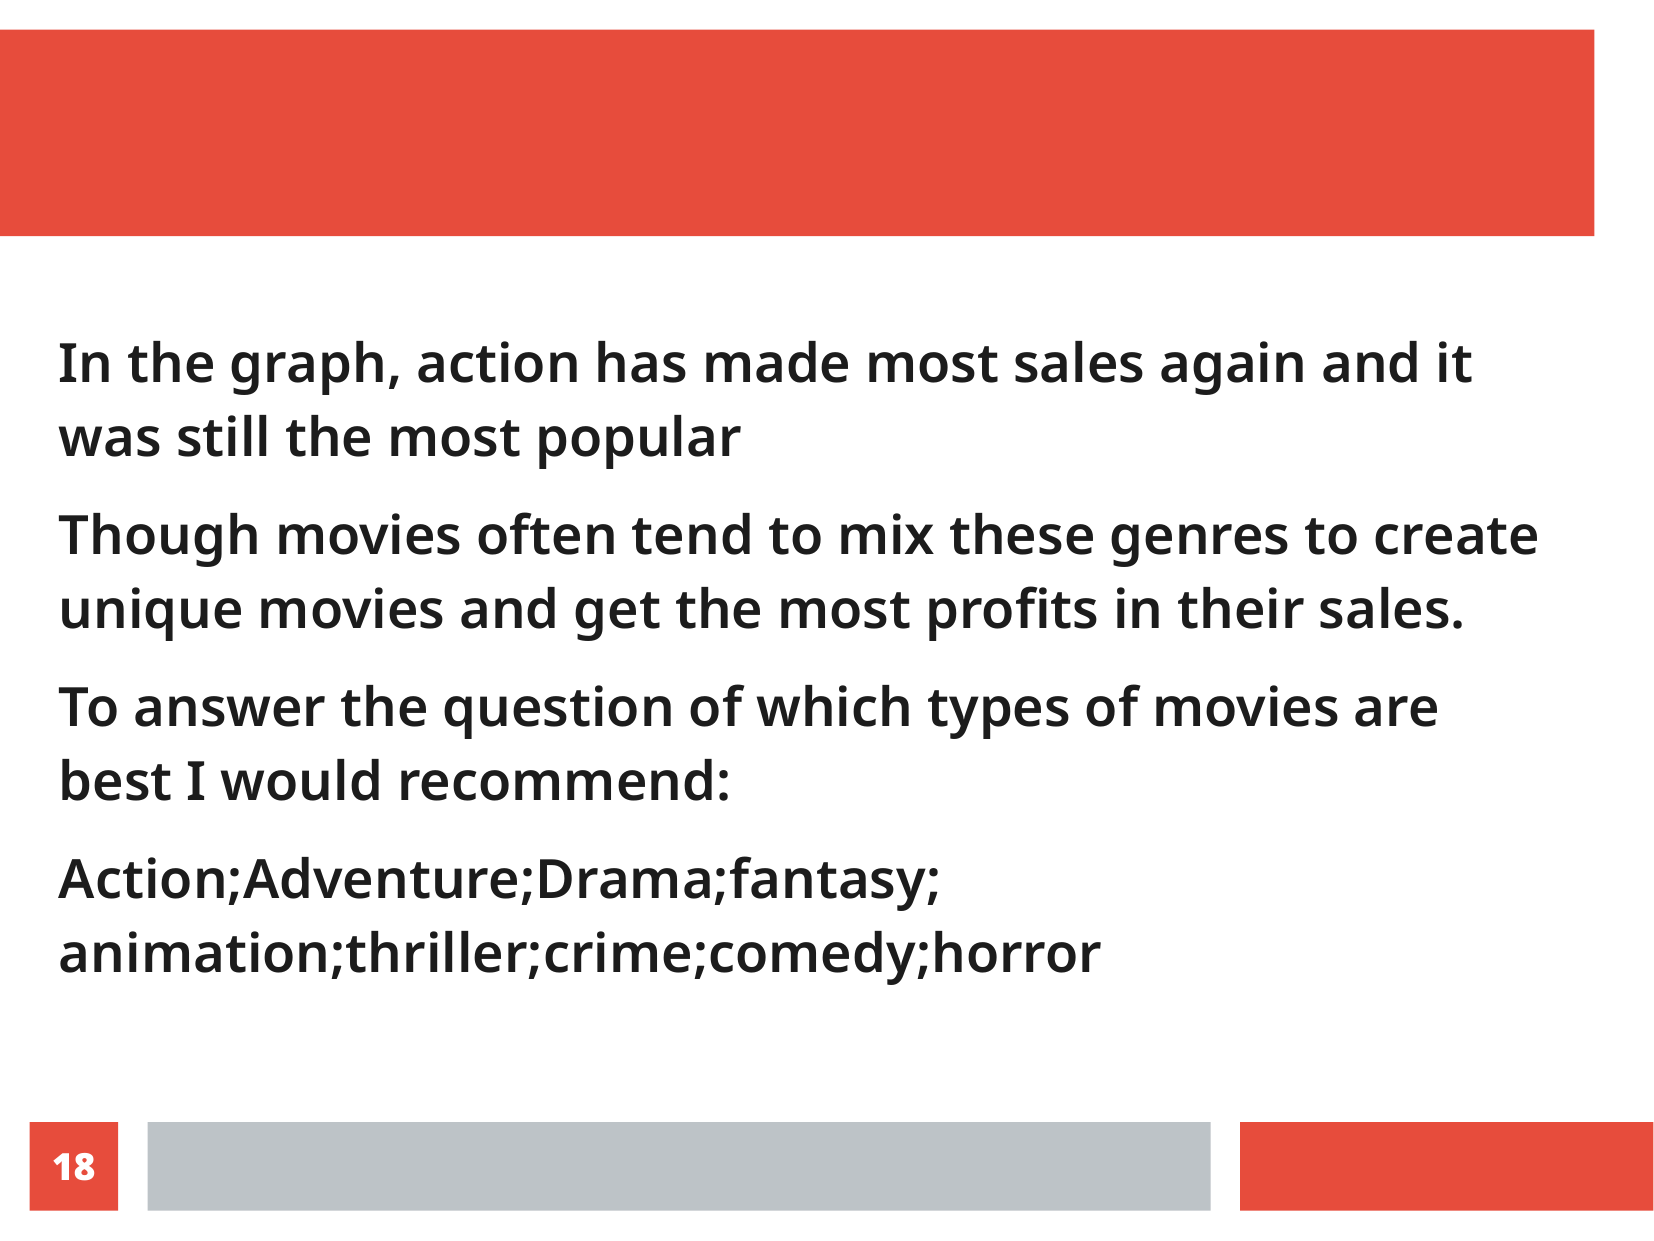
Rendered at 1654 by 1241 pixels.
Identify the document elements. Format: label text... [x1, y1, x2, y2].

list In the graph, action has made most sales again and it was still the most popular Though movies often tend to mix these genres to create unique movies and get the most profits in their sales. To answer the question of which types of movies are best I would recommend: Action;Adventure;Drama;fantasy; animation;thriller;crime;comedy;horror [59, 324, 1565, 1093]
